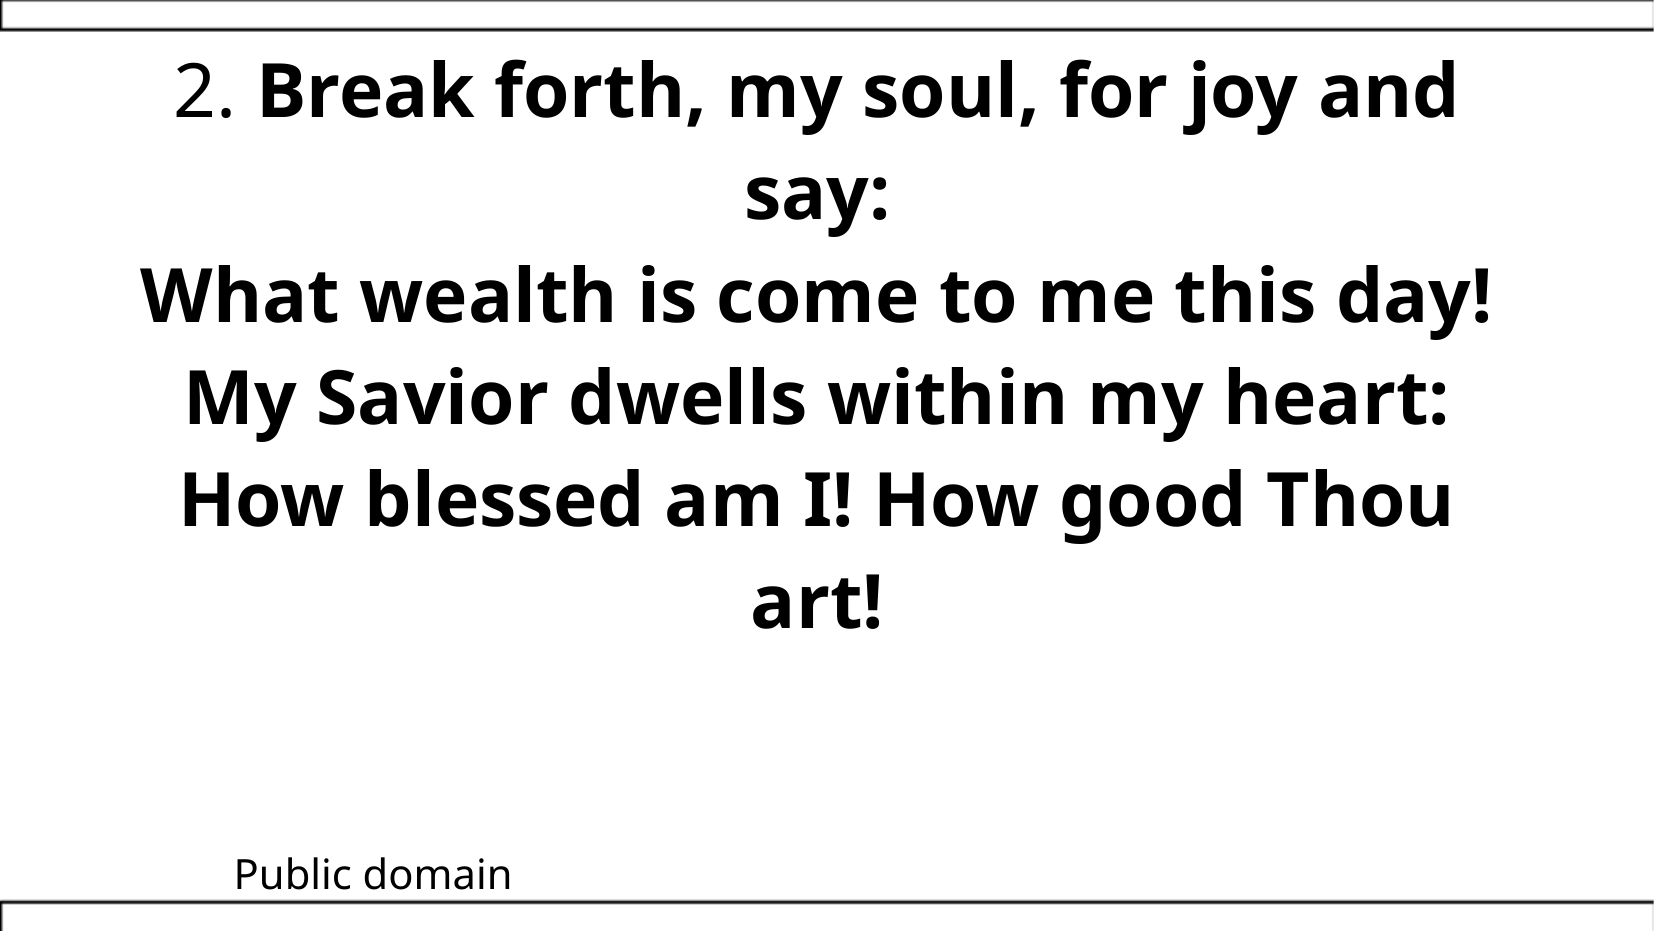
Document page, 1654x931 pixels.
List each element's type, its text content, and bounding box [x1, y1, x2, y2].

text_box 2. Break forth, my soul, for joy and say: What wealth is come to me this day! My Savior dwells within my heart: How blessed am I! How good Thou art! Public domain [90, 30, 1546, 691]
picture [0, 0, 1654, 931]
